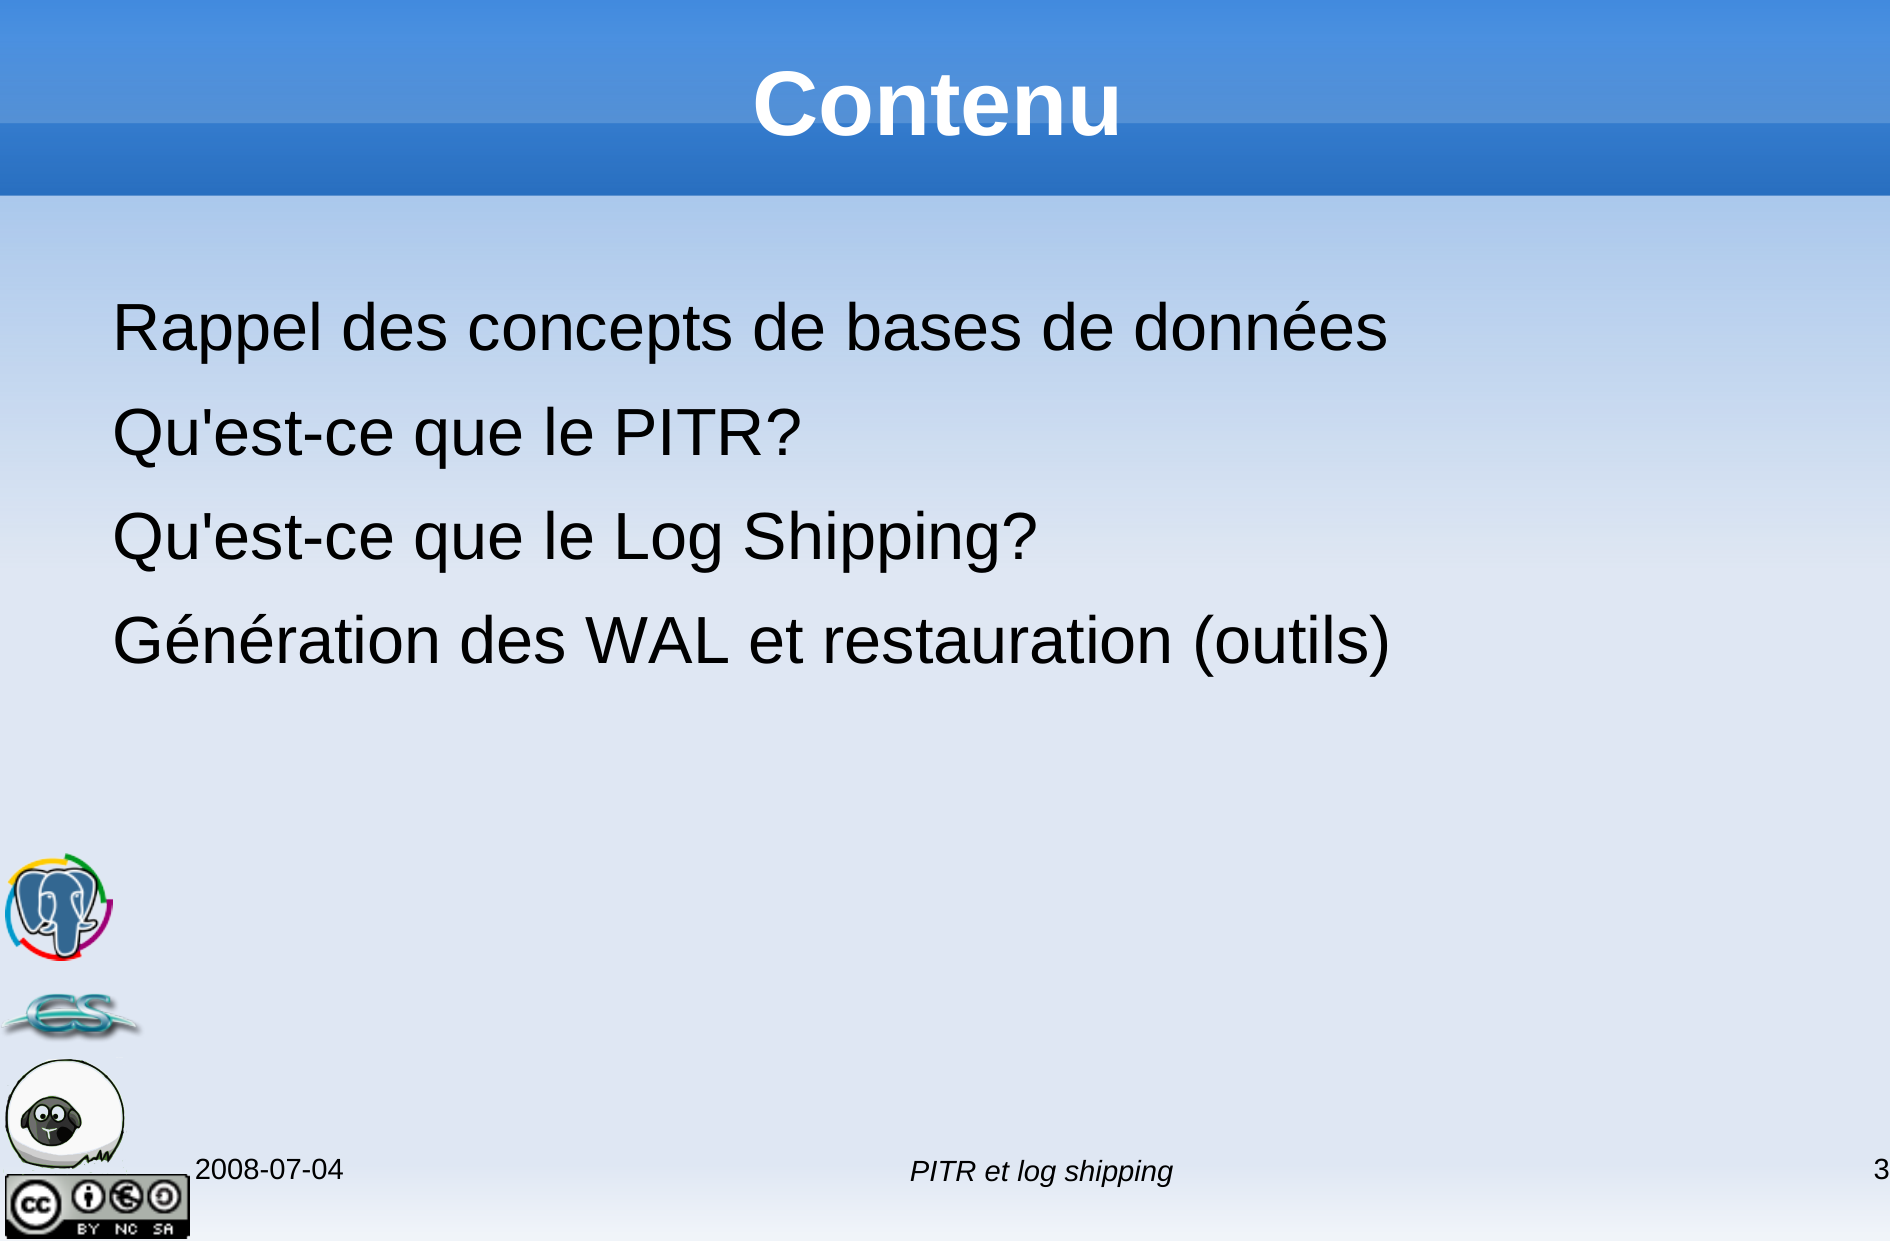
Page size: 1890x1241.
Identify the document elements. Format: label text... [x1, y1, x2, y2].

picture [0, 0, 1890, 1241]
list Rappel des concepts de bases de données Qu'est-ce que le PITR? Qu'est-ce que le Log Shipping? Génération des WAL et restauration (outils) [94, 290, 1796, 1109]
title Contenu [87, 0, 1789, 208]
